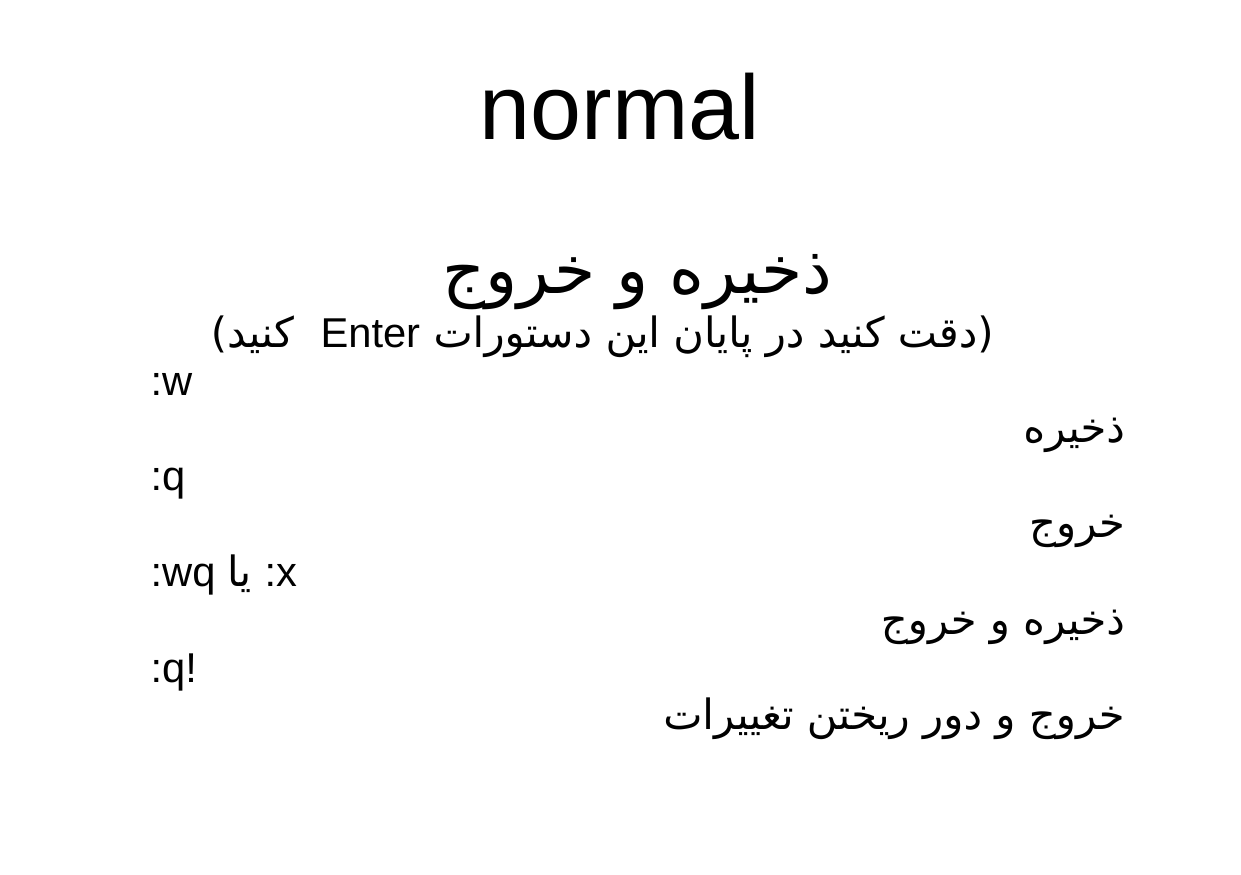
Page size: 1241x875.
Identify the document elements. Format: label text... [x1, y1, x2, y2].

subtitle ذخیره و خروج (دقت کنید در پایان این دستورات Enter کنید) :w ذخیره :q خروج :wq یا :x ذخیره و خروج :q! خروج و دور ریختن تغییرات [115, 231, 1125, 740]
title normal [62, 34, 1179, 181]
